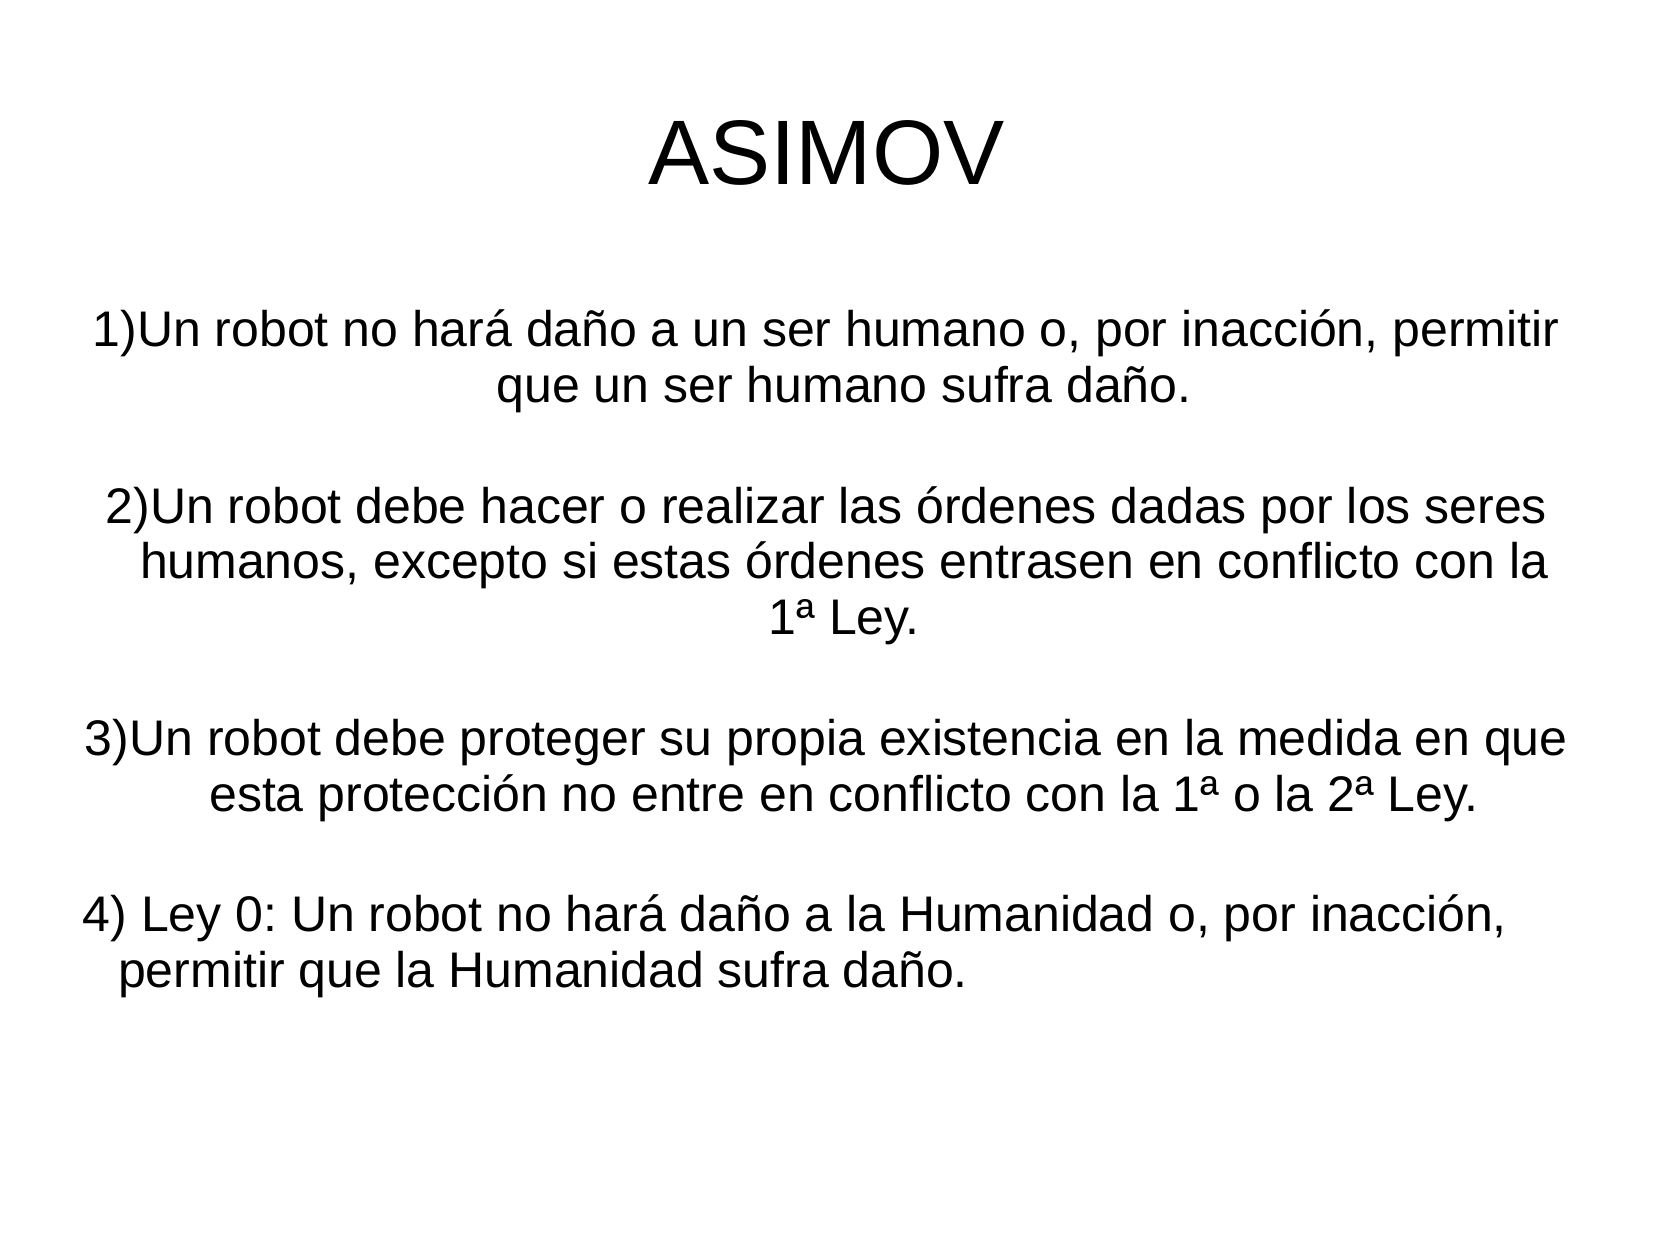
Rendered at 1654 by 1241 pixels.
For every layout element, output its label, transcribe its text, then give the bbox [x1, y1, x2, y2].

title ASIMOV [82, 49, 1571, 257]
subtitle Un robot no hará daño a un ser humano o, por inacción, permitir que un ser humano sufra daño. Un robot debe hacer o realizar las órdenes dadas por los seres humanos, excepto si estas órdenes entrasen en conflicto con la 1ª Ley. Un robot debe proteger su propia existencia en la medida en que esta protección no entre en conflicto con la 1ª o la 2ª Ley. Ley 0: Un robot no hará daño a la Humanidad o, por inacción, permitir que la Humanidad sufra daño. [82, 290, 1571, 1010]
